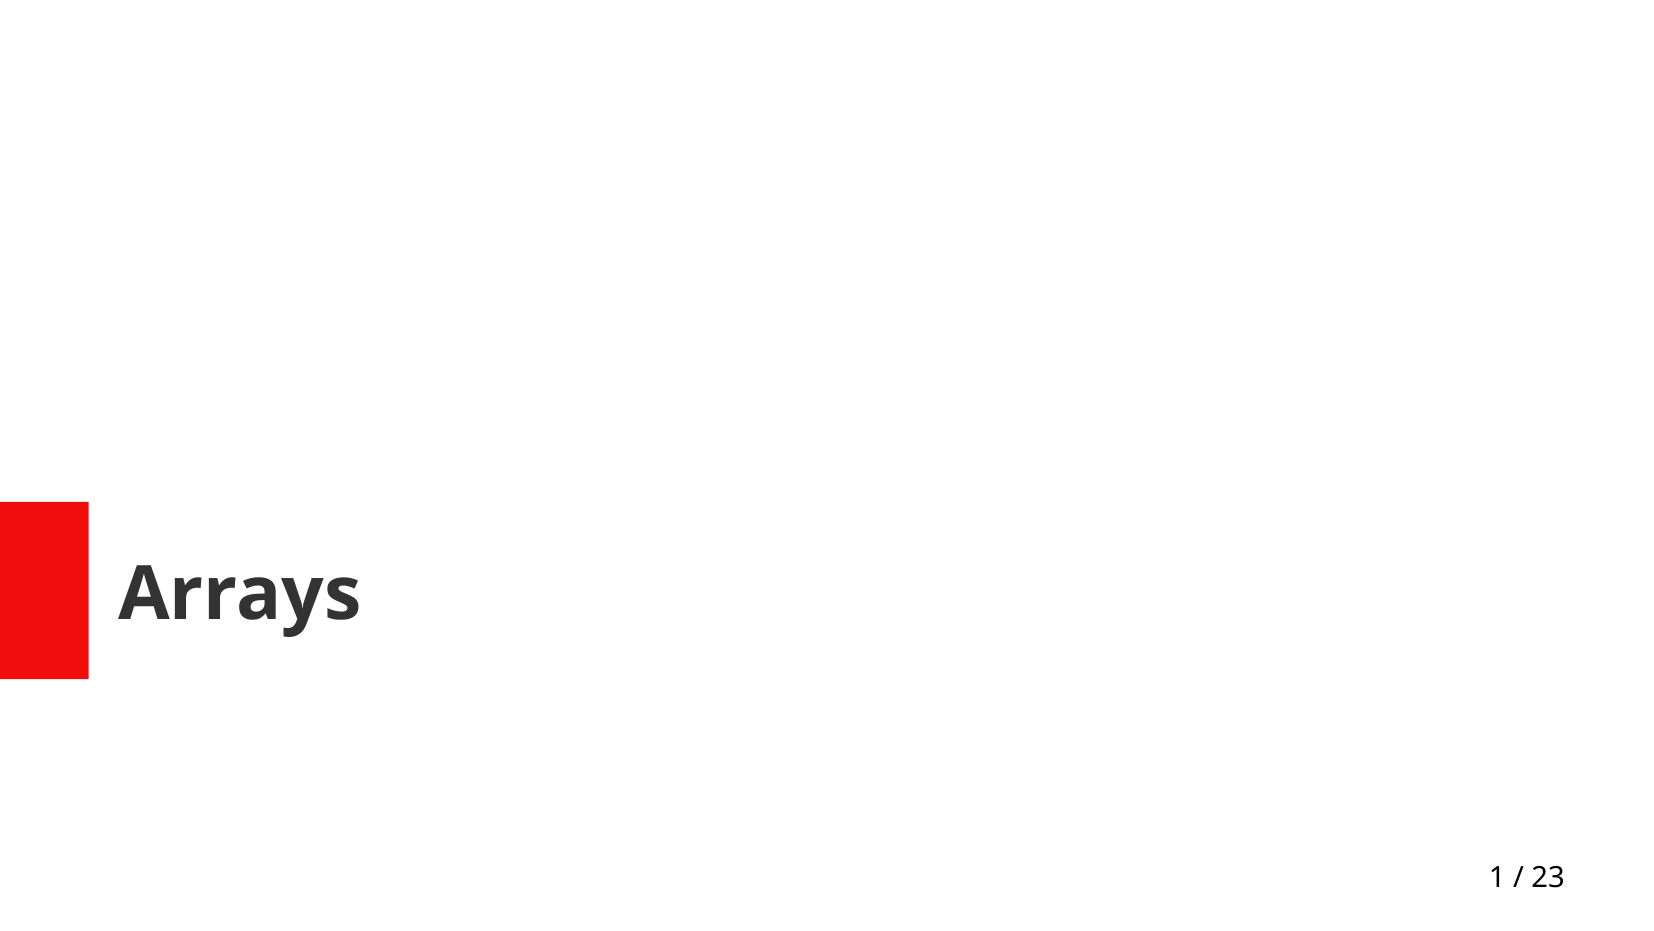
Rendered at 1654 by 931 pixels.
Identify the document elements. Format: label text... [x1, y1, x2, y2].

title Arrays [118, 501, 1536, 680]
